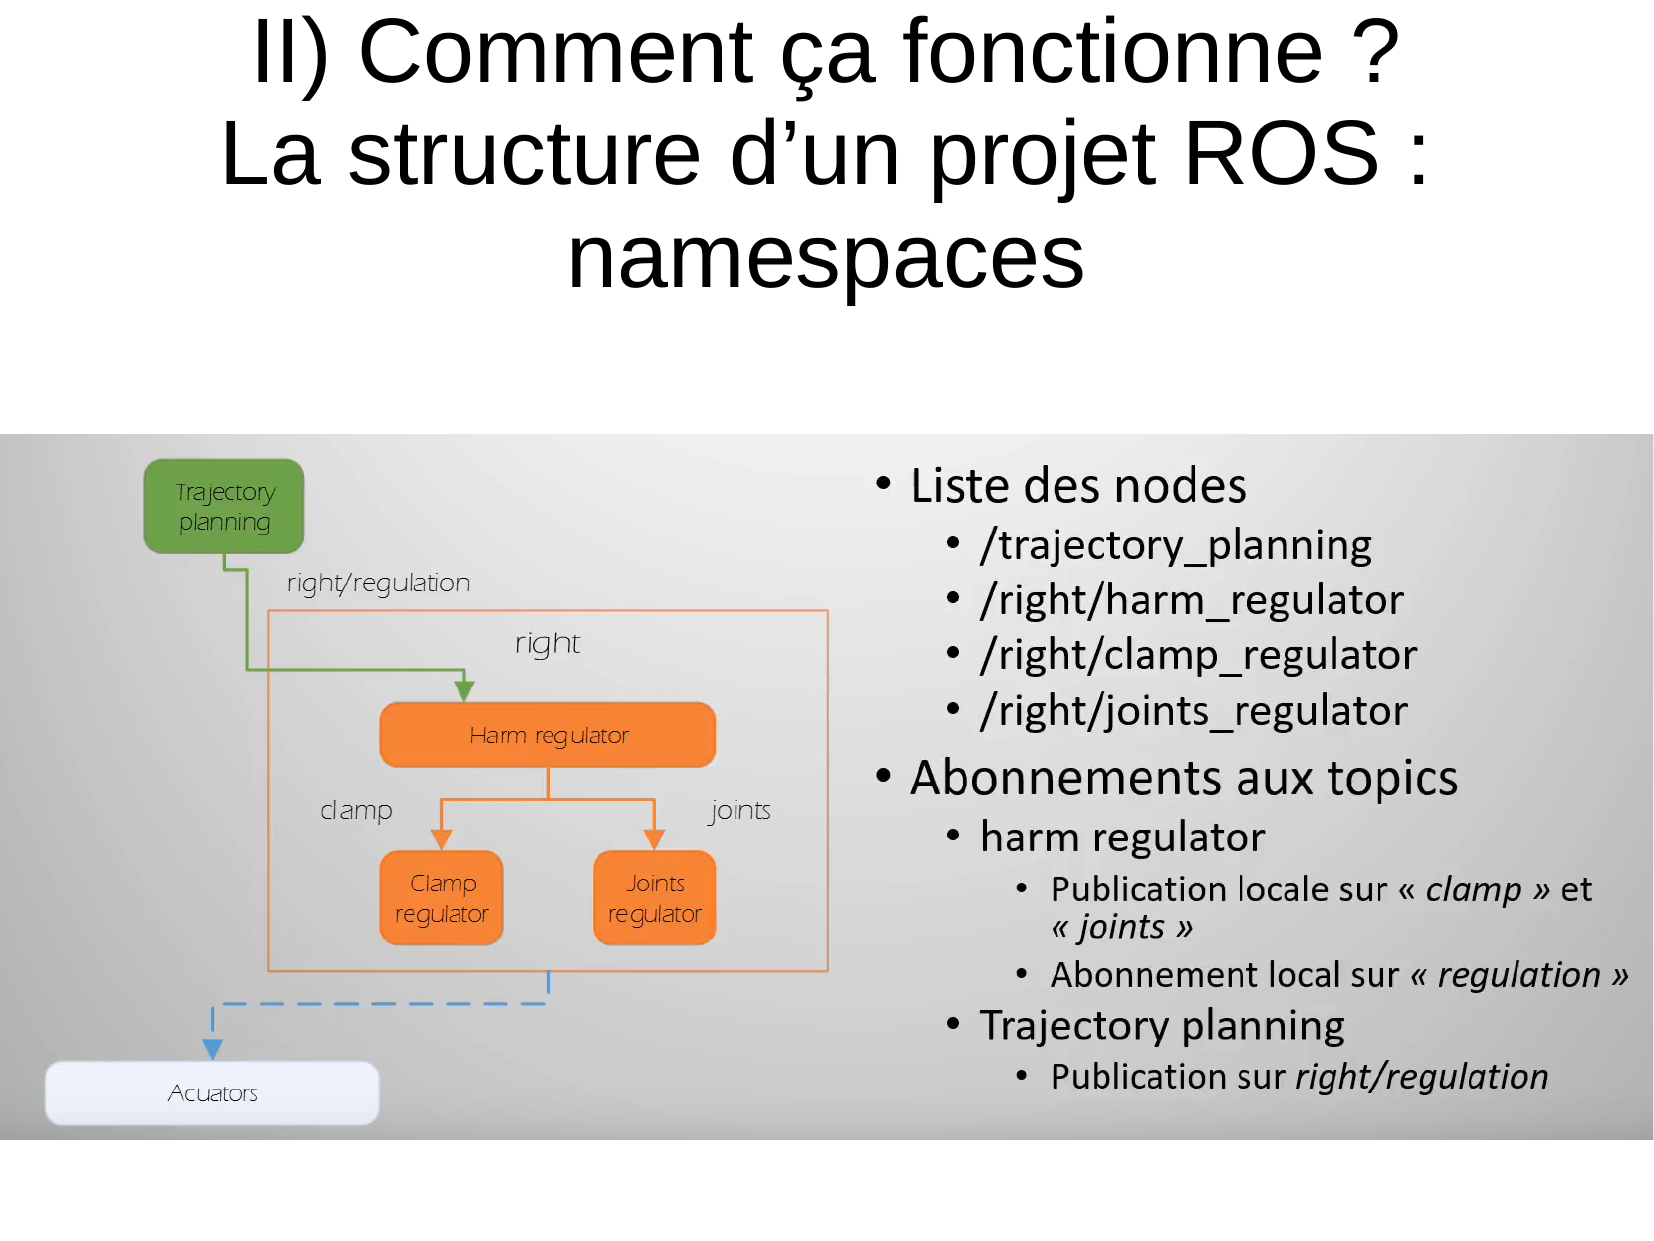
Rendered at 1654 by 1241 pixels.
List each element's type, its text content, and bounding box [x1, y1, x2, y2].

title II) Comment ça fonctionne ? La structure d’un projet ROS : namespaces [82, 0, 1571, 307]
picture [0, 434, 1654, 1140]
